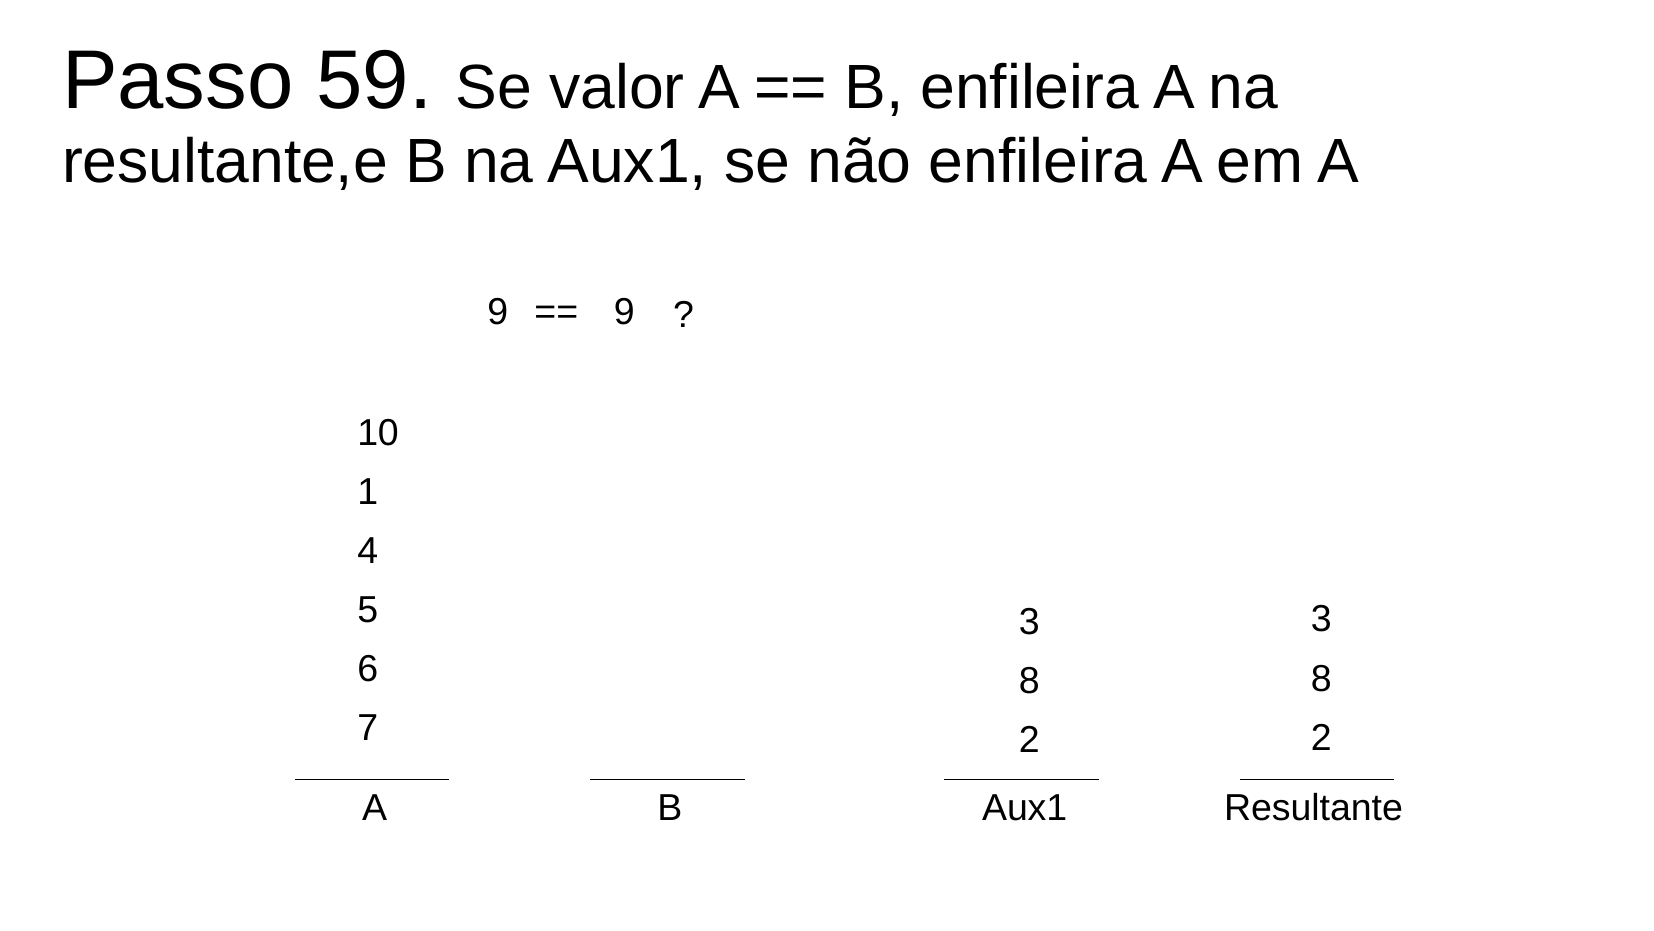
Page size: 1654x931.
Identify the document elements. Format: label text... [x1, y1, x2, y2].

text_box Resultante [1209, 779, 1418, 837]
text_box 5 [342, 580, 426, 638]
text_box 2 [1296, 708, 1347, 766]
text_box 1 [342, 462, 426, 520]
text_box 7 [342, 699, 426, 756]
text_box A [347, 779, 508, 837]
text_box 8 [1296, 649, 1347, 707]
text_box ? [658, 285, 709, 343]
text_box 3 [1296, 590, 1347, 648]
text_box 8 [1003, 651, 1055, 709]
text_box == [519, 283, 594, 341]
text_box 2 [1003, 710, 1055, 768]
text_box 10 [342, 403, 426, 461]
text_box Passo 59. Se valor A == B, enfileira A na resultante,e B na Aux1, se não enfileira A em A [47, 25, 1607, 274]
text_box 9 [599, 283, 650, 341]
text_box B [642, 780, 698, 837]
text_box 4 [342, 521, 426, 579]
text_box Aux1 [967, 780, 1083, 837]
text_box 6 [342, 640, 426, 697]
text_box 9 [472, 283, 519, 341]
text_box 3 [1003, 592, 1055, 650]
